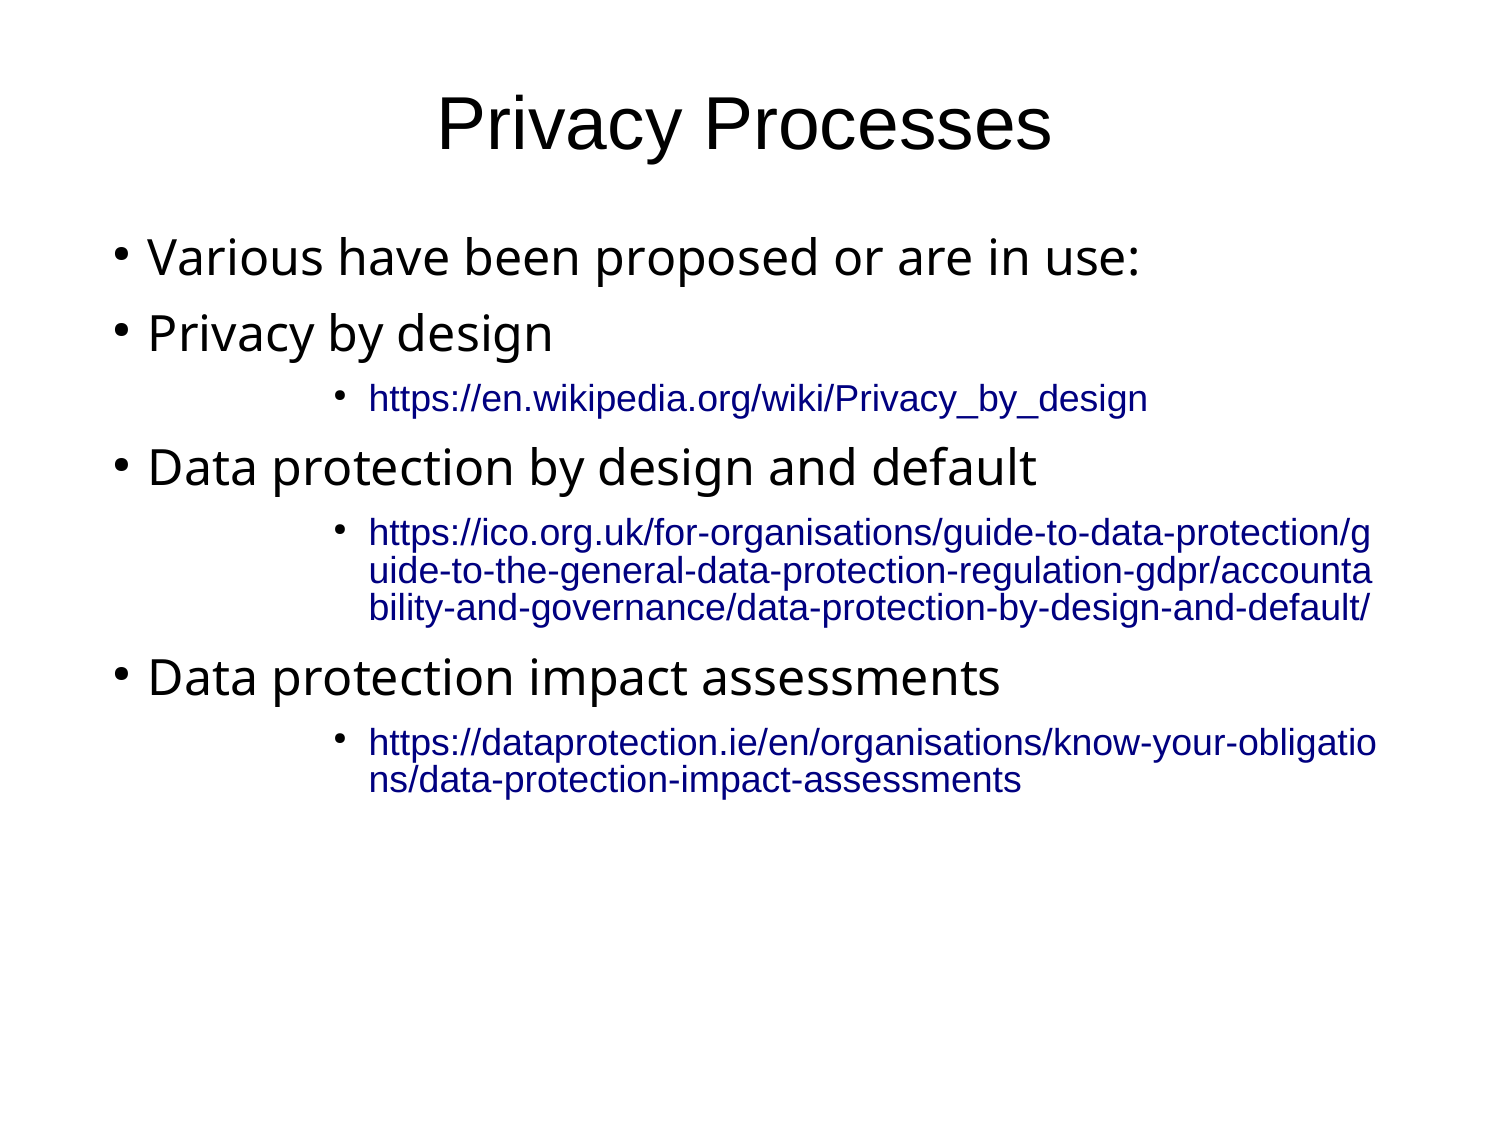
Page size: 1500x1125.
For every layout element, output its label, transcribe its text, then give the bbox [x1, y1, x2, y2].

list Various have been proposed or are in use: Privacy by design https://en.wikipedia.org/wiki/Privacy_by_design Data protection by design and default https://ico.org.uk/for-organisations/guide-to-data-protection/guide-to-the-general-data-protection-regulation-gdpr/accountability-and-governance/data-protection-by-design-and-default/ Data protection impact assessments https://dataprotection.ie/en/organisations/know-your-obligations/data-protection-impact-assessments [112, 224, 1379, 991]
title Privacy Processes [112, 29, 1379, 209]
